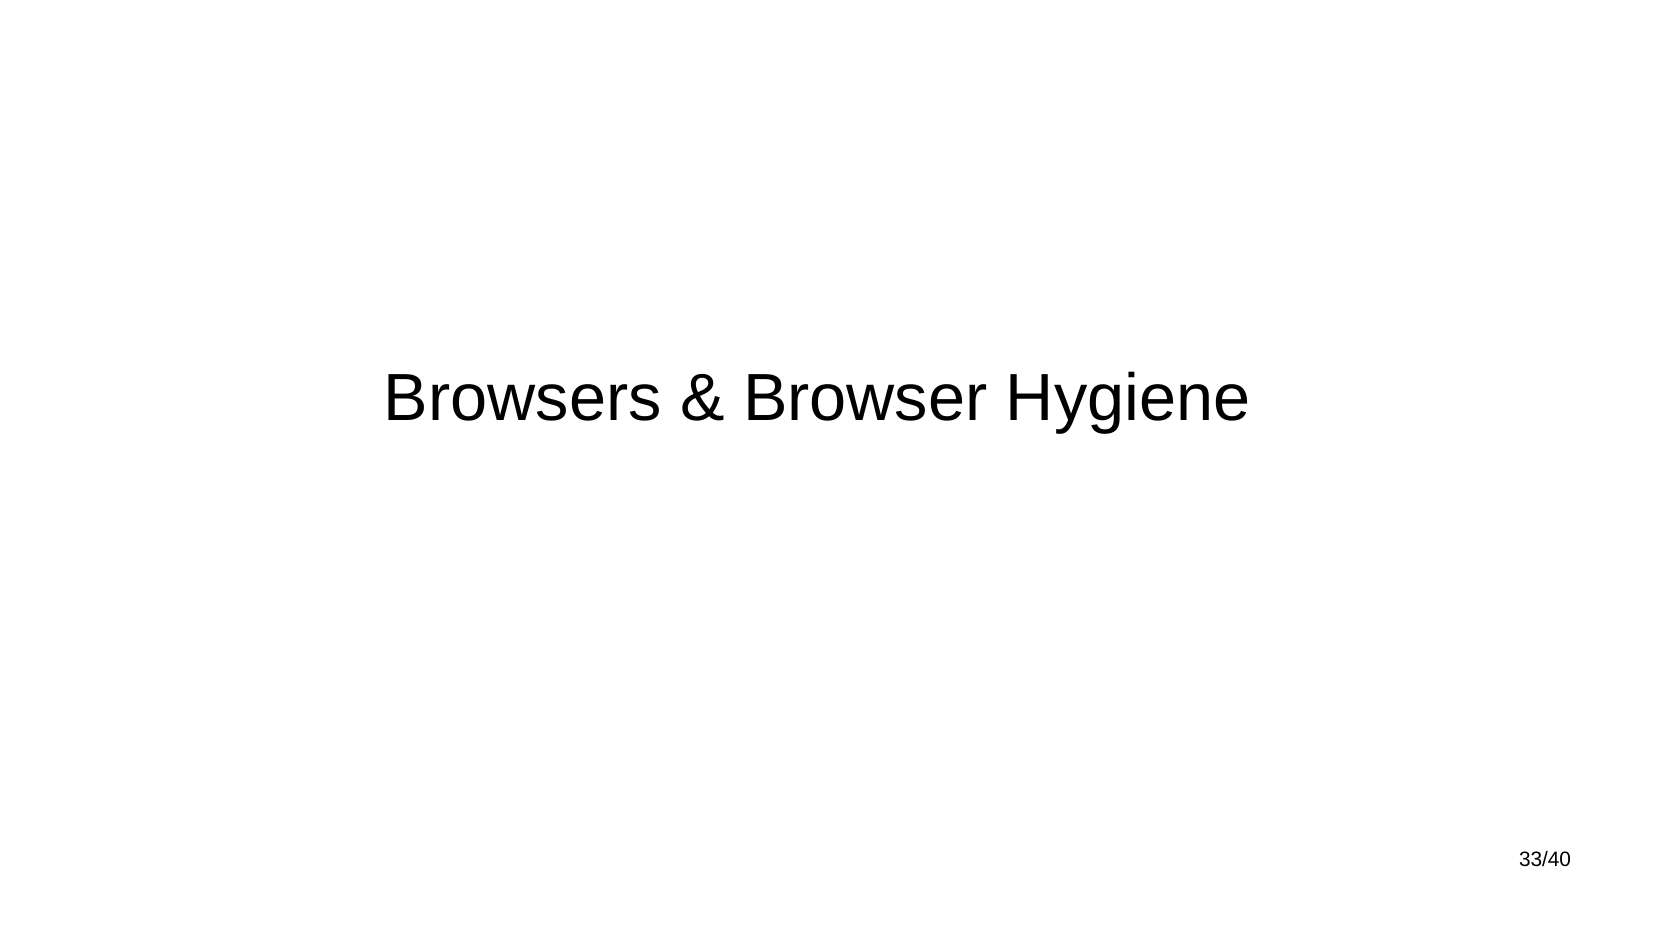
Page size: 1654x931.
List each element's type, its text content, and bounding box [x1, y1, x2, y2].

subtitle Browsers & Browser Hygiene [82, 37, 1571, 757]
